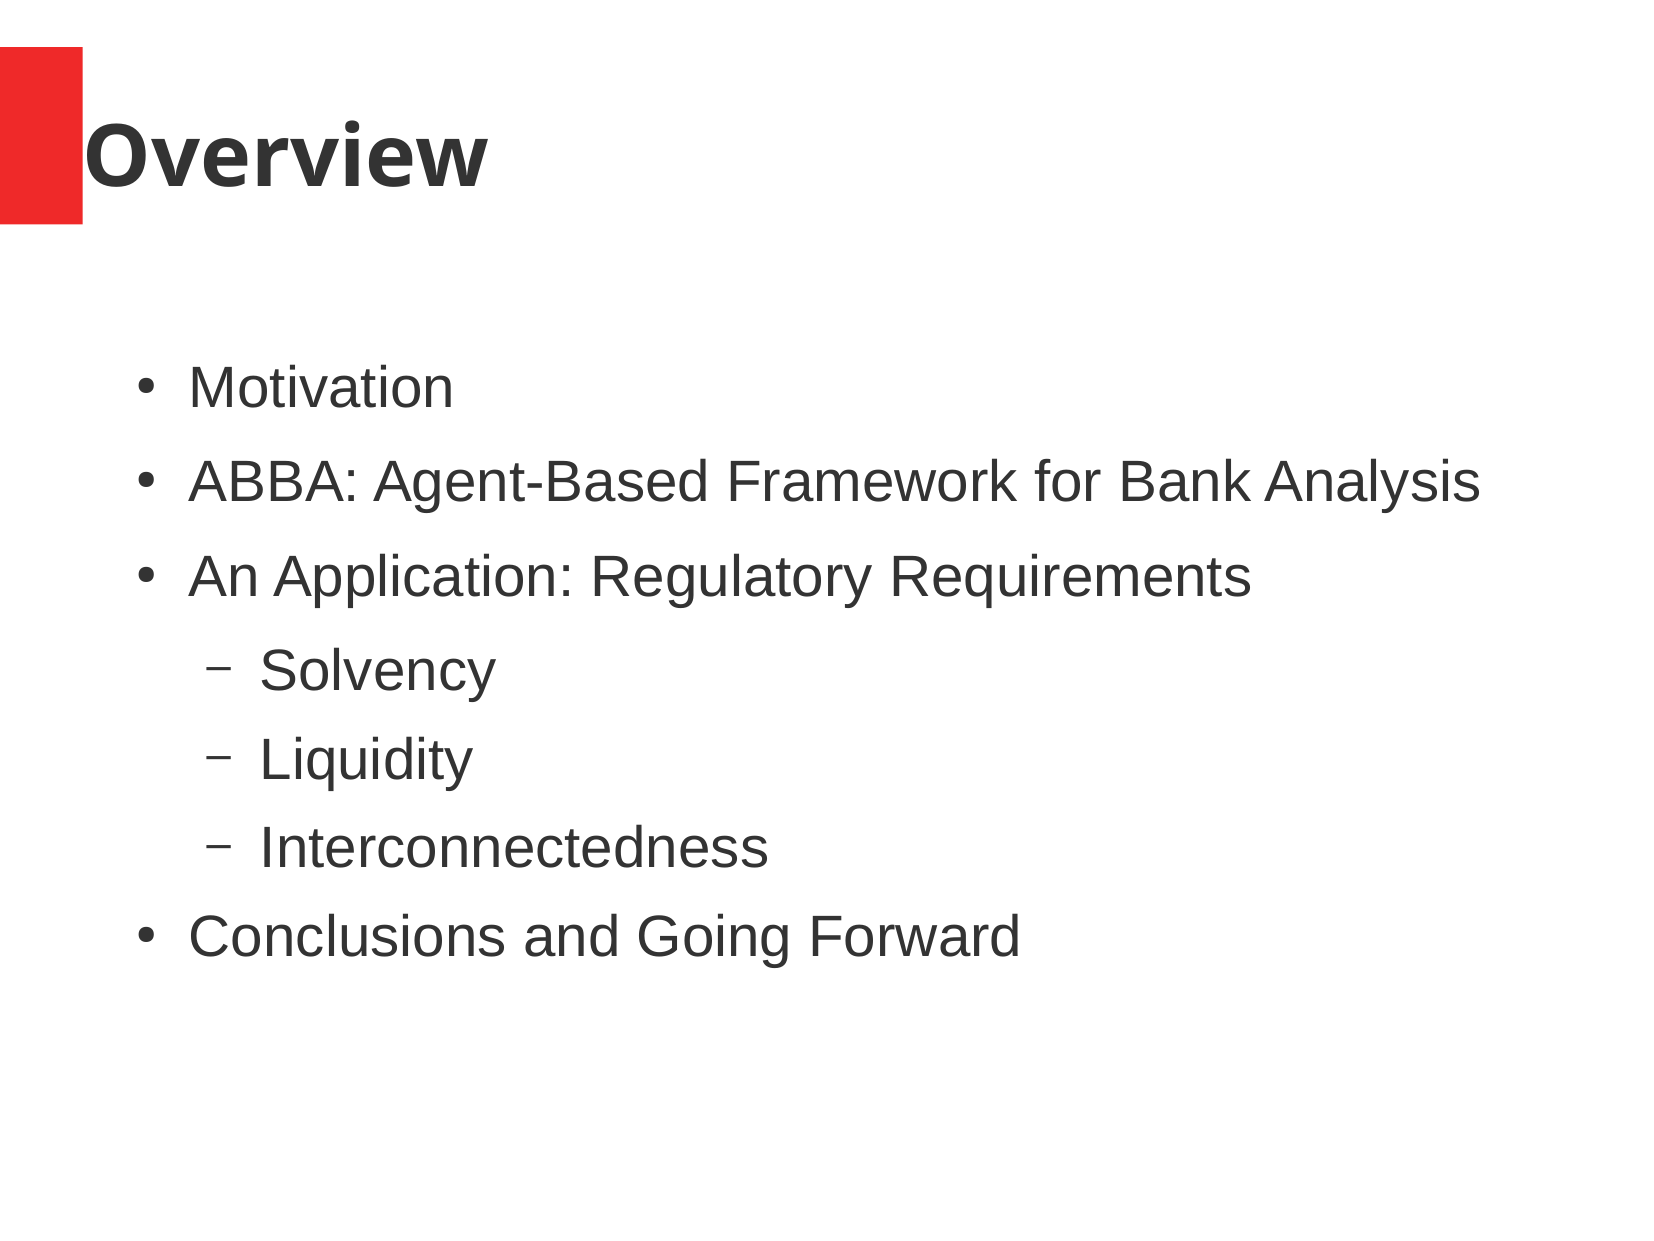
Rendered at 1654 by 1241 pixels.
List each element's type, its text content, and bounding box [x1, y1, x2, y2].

title Overview [82, 49, 1571, 257]
list Motivation ABBA: Agent-Based Framework for Bank Analysis An Application: Regulatory Requirements Solvency Liquidity Interconnectedness Conclusions and Going Forward [118, 354, 1536, 1074]
